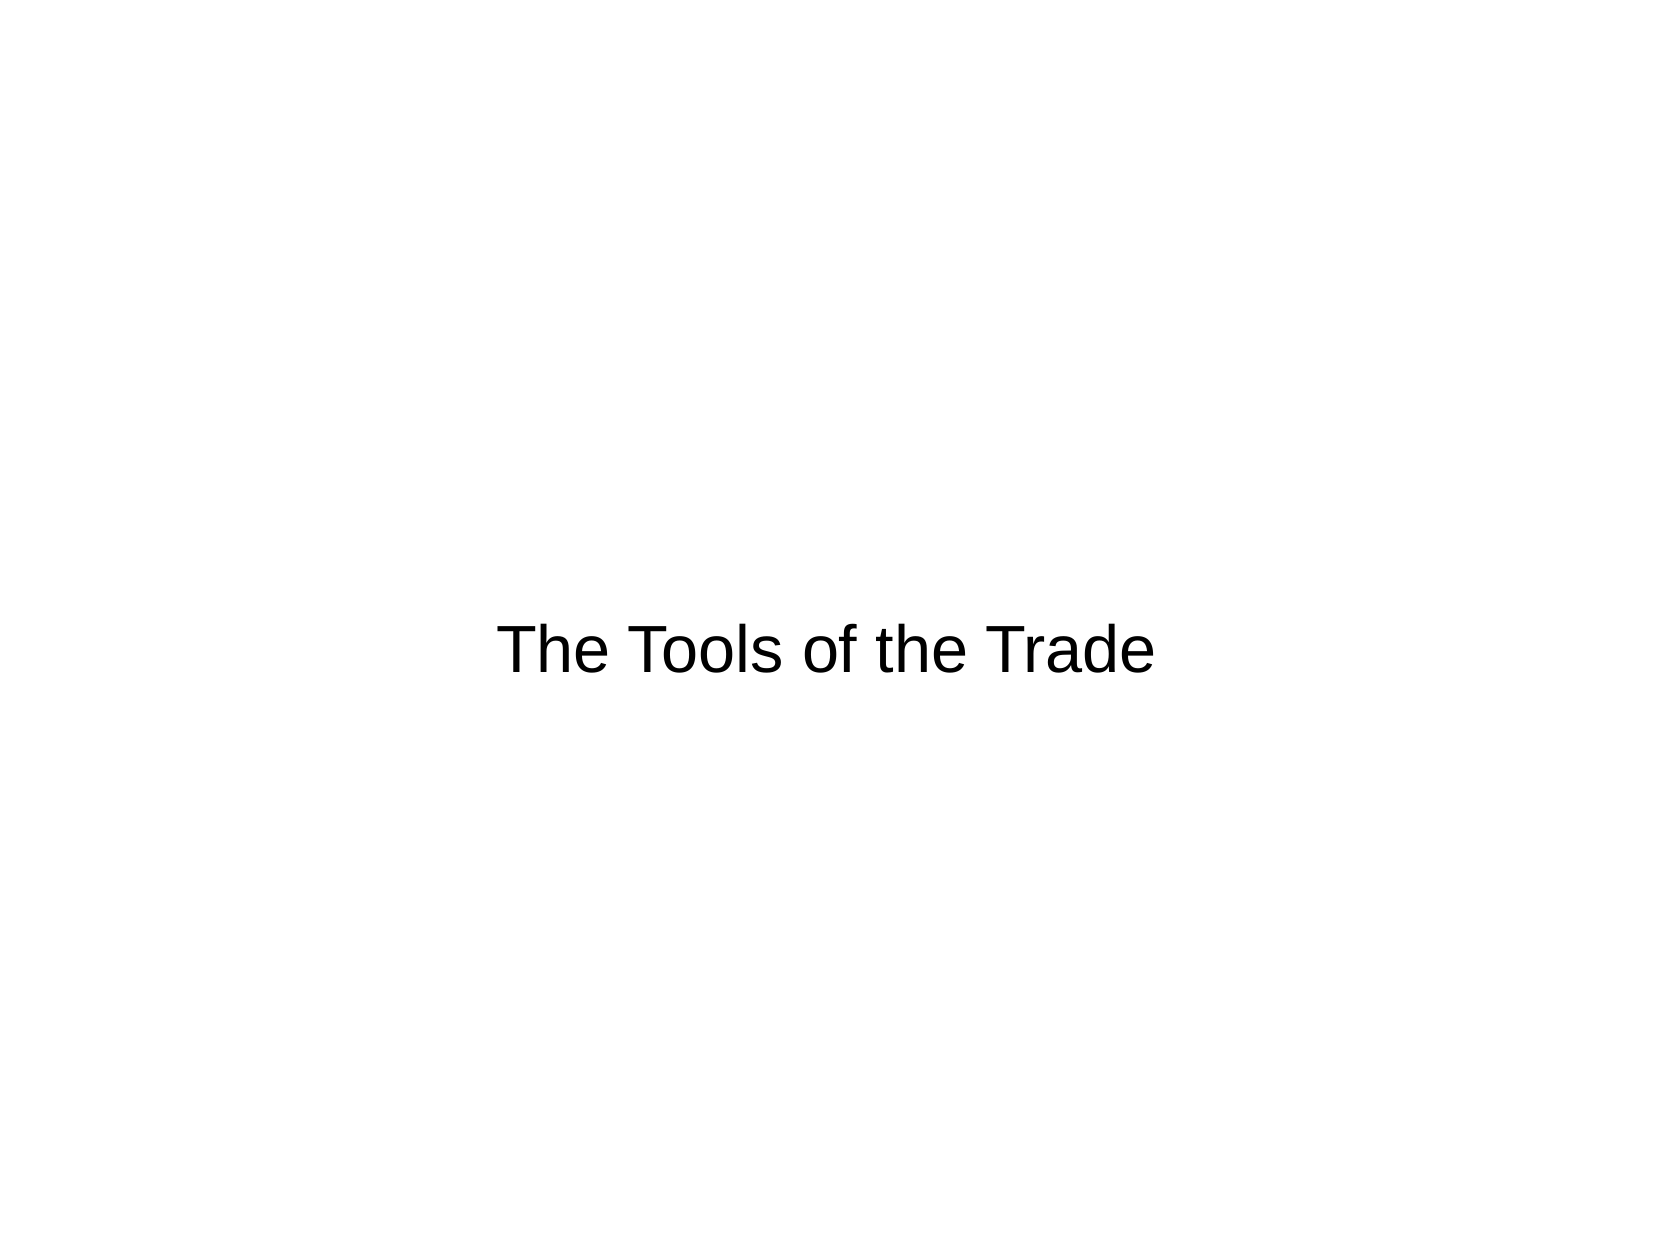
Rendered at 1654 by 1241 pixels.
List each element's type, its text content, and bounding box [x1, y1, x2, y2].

subtitle The Tools of the Trade [82, 290, 1571, 1010]
